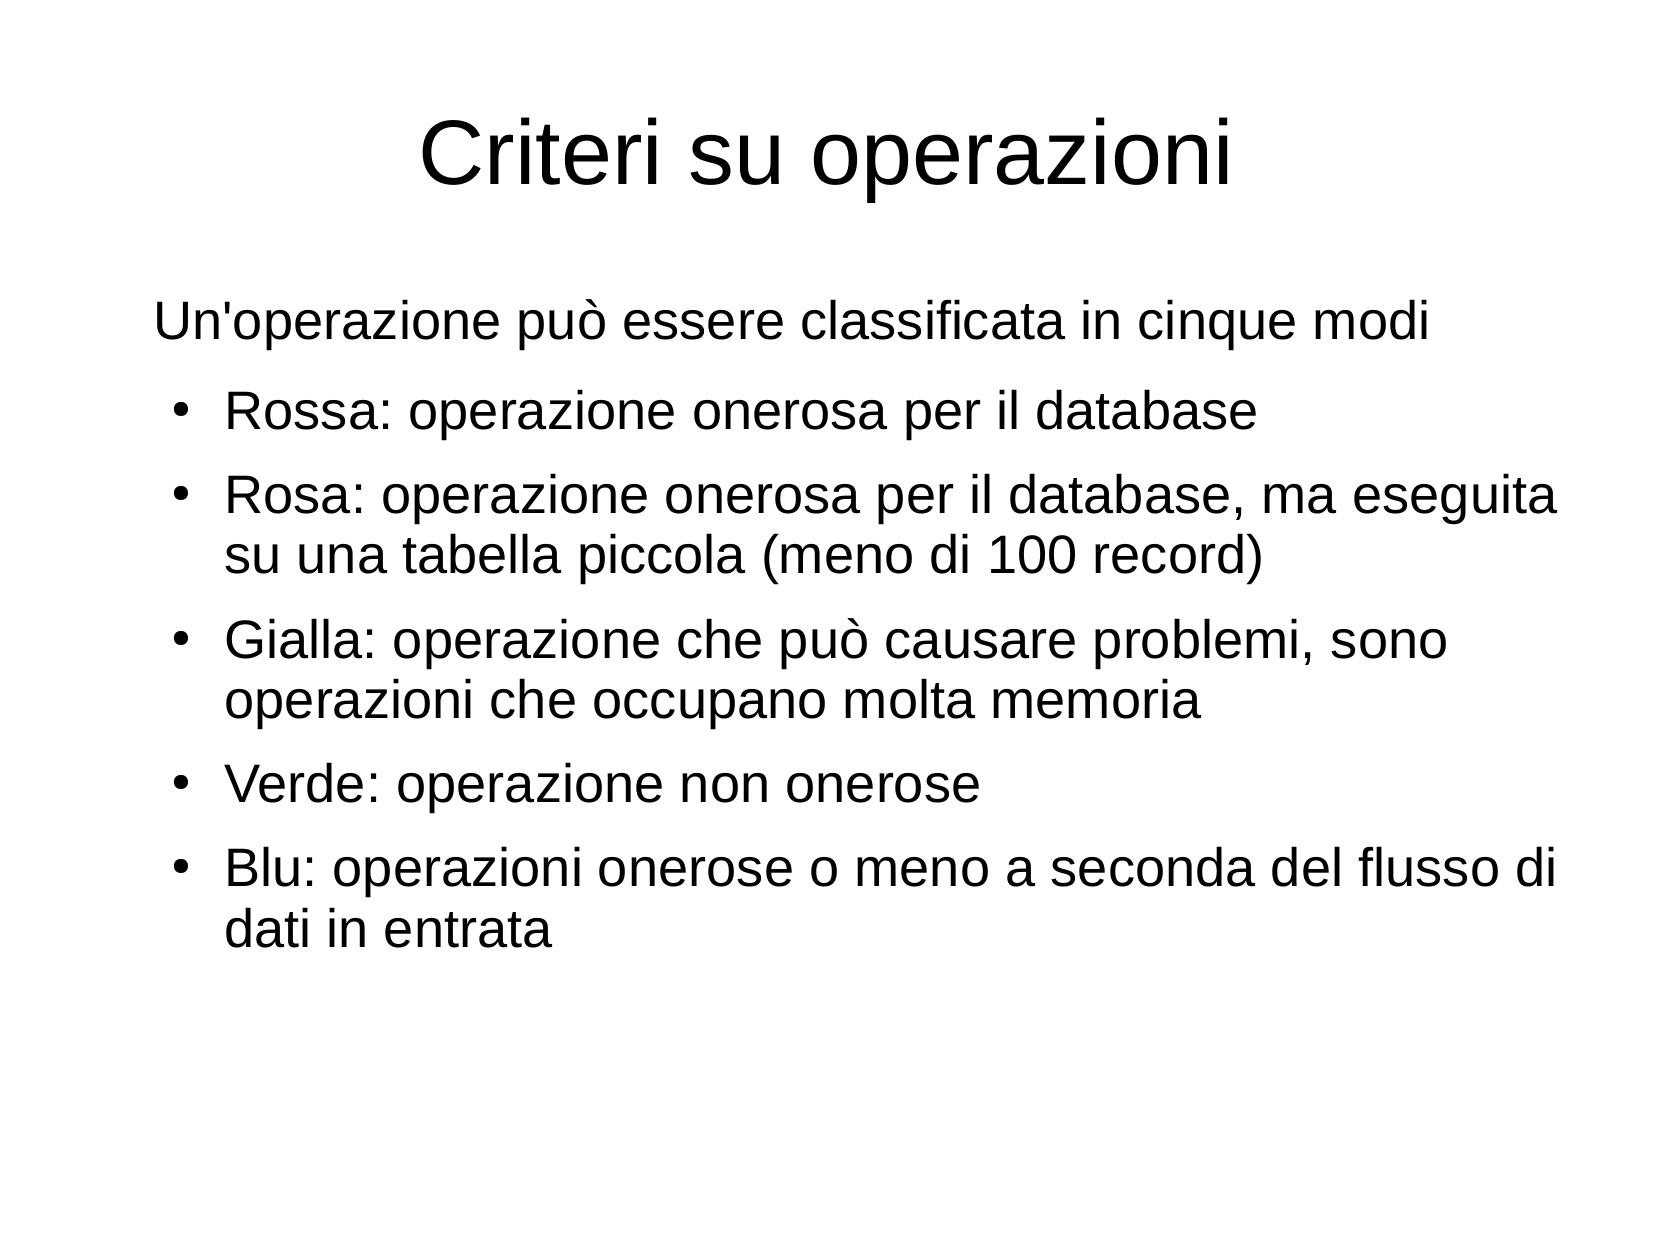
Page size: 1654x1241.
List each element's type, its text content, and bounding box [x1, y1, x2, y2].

title Criteri su operazioni [82, 56, 1571, 250]
list Un'operazione può essere classificata in cinque modi Rossa: operazione onerosa per il database Rosa: operazione onerosa per il database, ma eseguita su una tabella piccola (meno di 100 record) Gialla: operazione che può causare problemi, sono operazioni che occupano molta memoria Verde: operazione non onerose Blu: operazioni onerose o meno a seconda del flusso di dati in entrata [82, 290, 1571, 1094]
